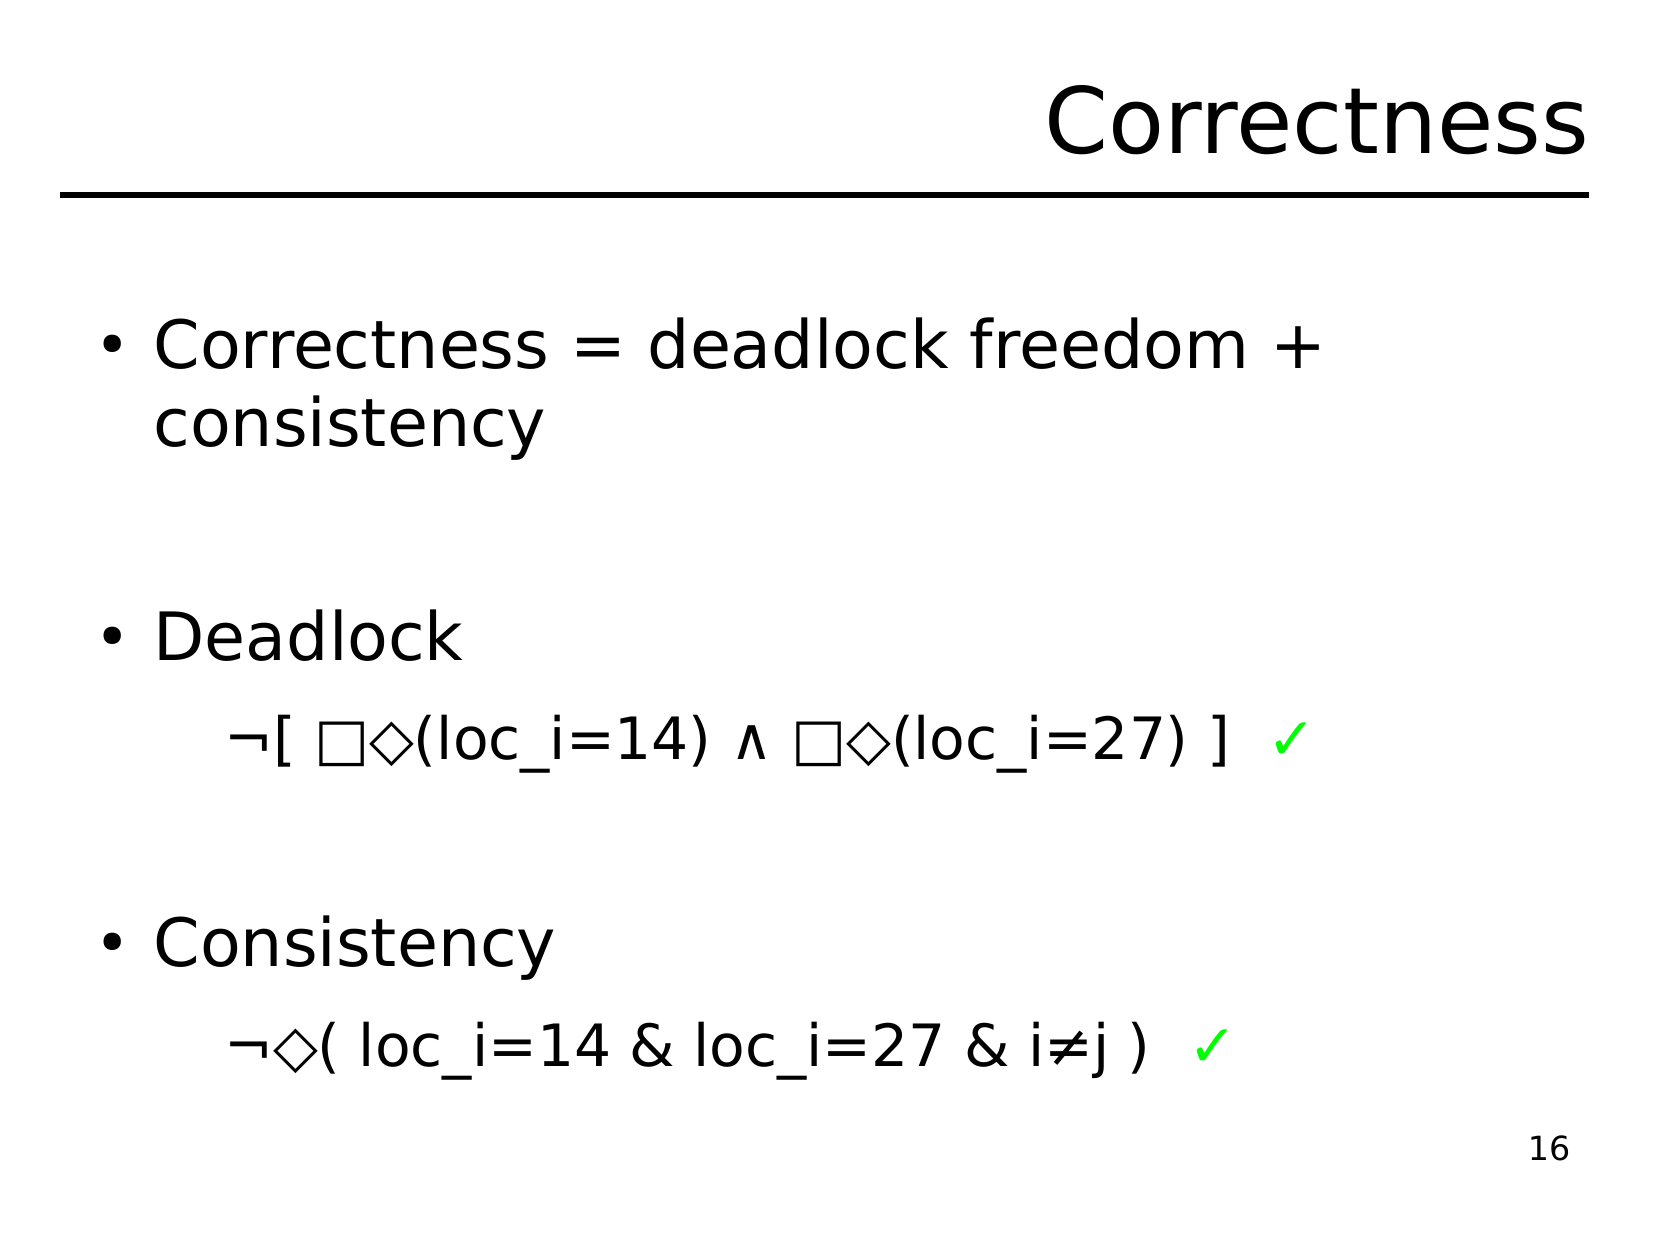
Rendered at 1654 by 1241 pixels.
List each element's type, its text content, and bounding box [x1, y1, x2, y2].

list Correctness = deadlock freedom + consistency Deadlock ¬[ □◇(loc_i=14) ∧ □◇(loc_i=27) ] ✓ Consistency ¬◇( loc_i=14 & loc_i=27 & i≠j ) ✓ [82, 306, 1571, 1111]
title Correctness [101, 17, 1590, 226]
